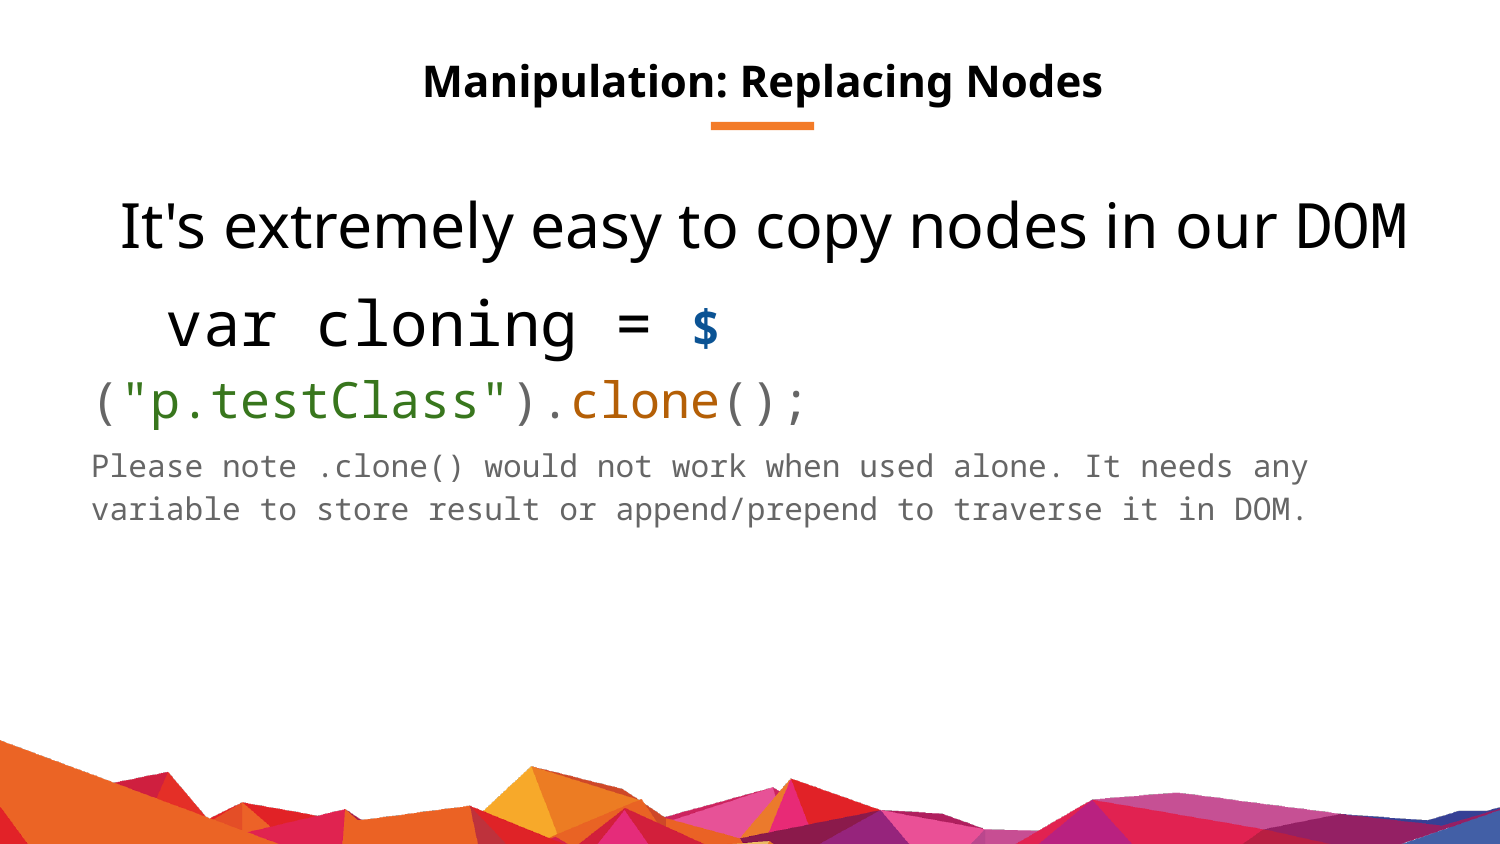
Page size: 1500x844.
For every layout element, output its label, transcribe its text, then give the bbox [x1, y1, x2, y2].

text_box It's extremely easy to copy nodes in our DOM var cloning = $("p.testClass").clone(); Please note .clone() would not work when used alone. It needs any variable to store result or append/prepend to traverse it in DOM. [75, 159, 1426, 816]
picture [0, 740, 1500, 844]
title Manipulation: Replacing Nodes [94, 39, 1431, 110]
